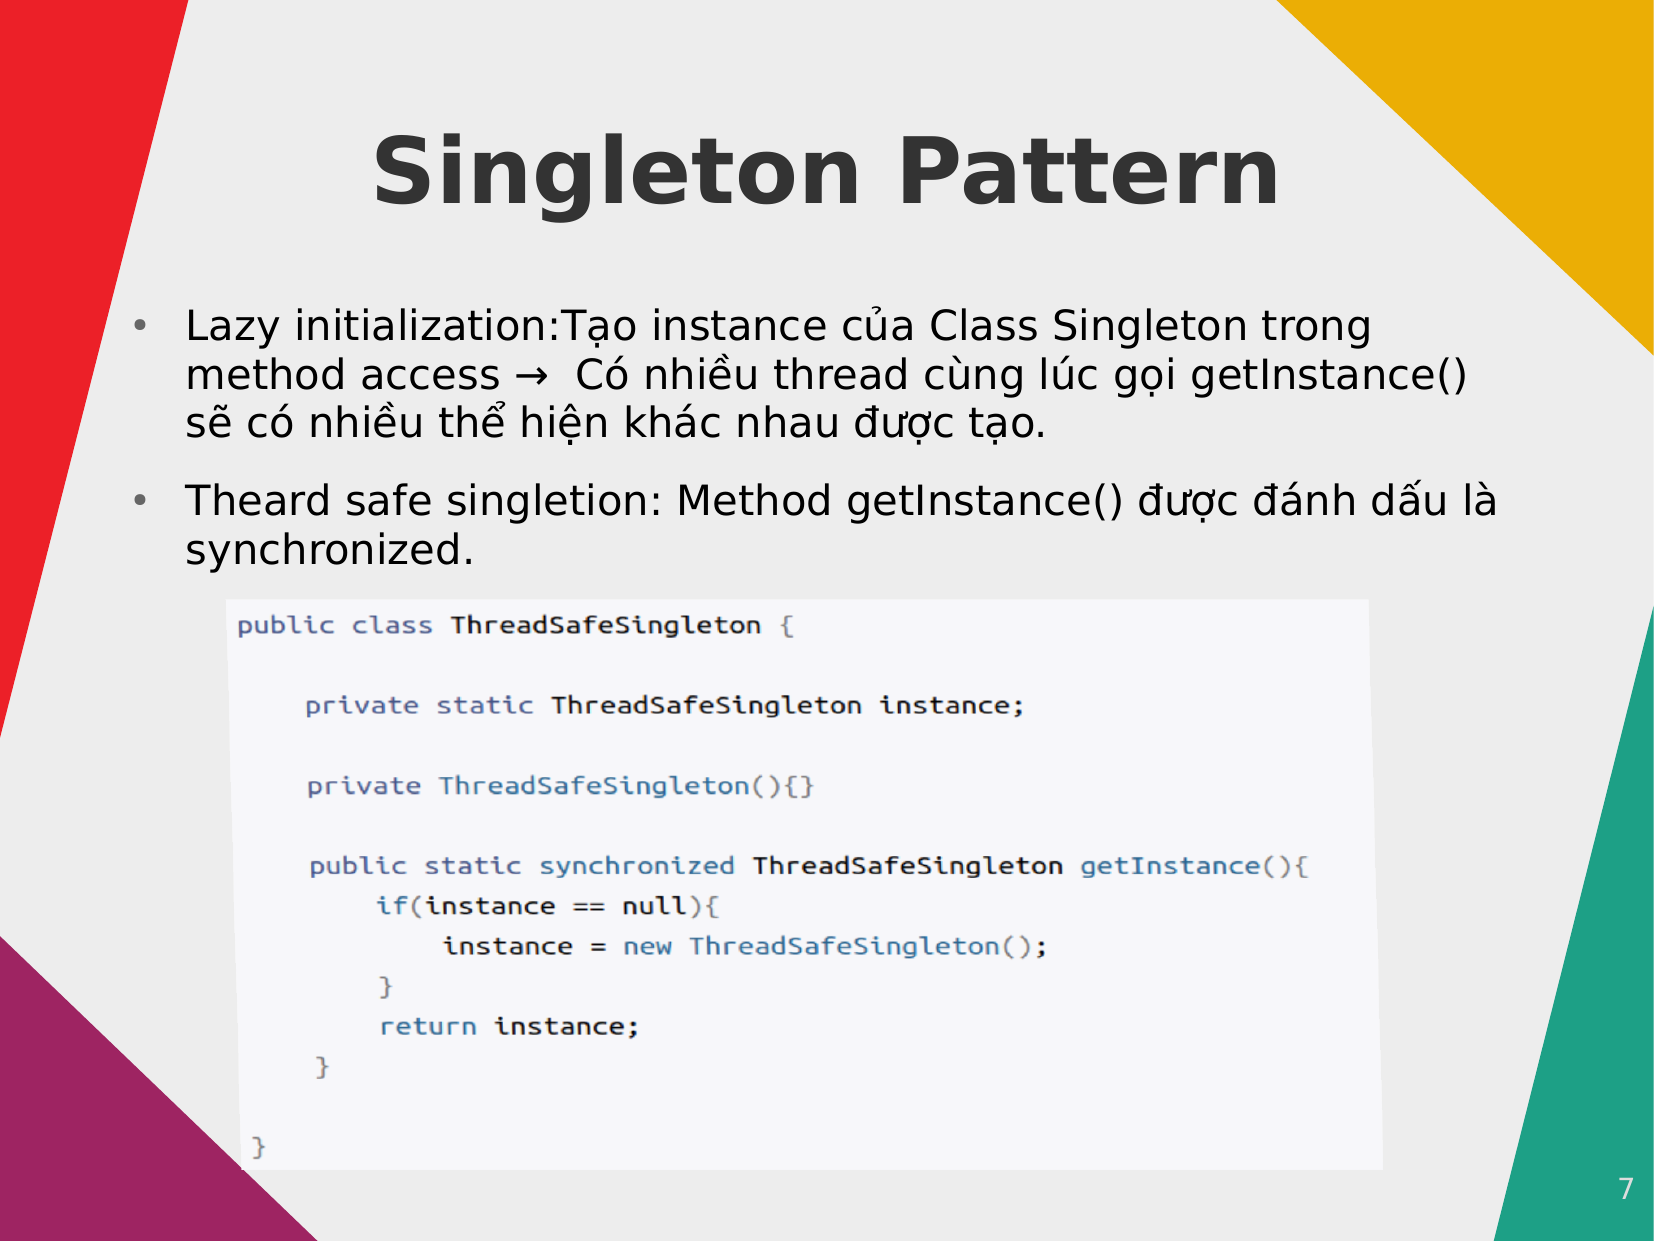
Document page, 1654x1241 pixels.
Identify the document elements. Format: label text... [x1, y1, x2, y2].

picture [225, 600, 1383, 1171]
title Singleton Pattern [114, 73, 1539, 271]
list Lazy initialization:Tạo instance của Class Singleton trong method access → Có nhiều thread cùng lúc gọi getInstance() sẽ có nhiều thể hiện khác nhau được tạo. Theard safe singletion: Method getInstance() được đánh dấu là synchronized. [114, 302, 1539, 1033]
